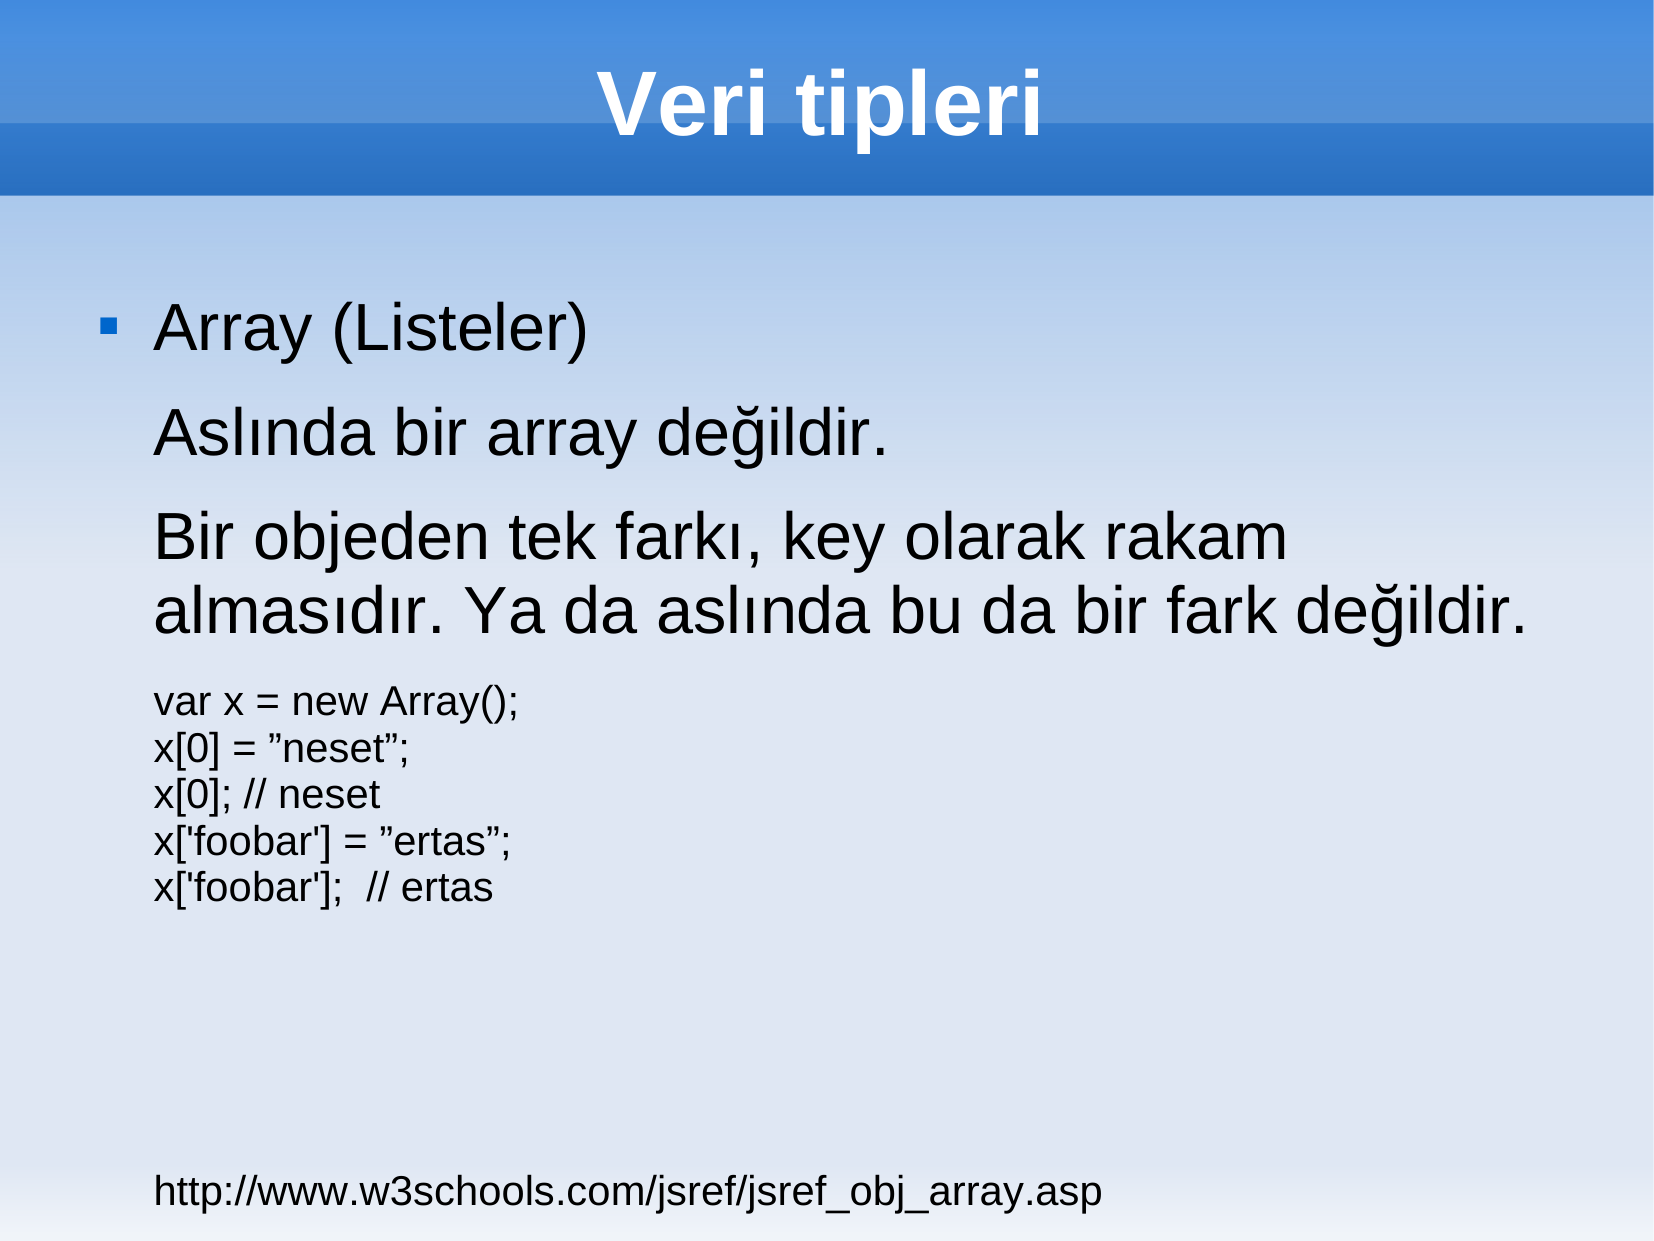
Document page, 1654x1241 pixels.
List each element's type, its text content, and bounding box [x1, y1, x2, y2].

list Array (Listeler) Aslında bir array değildir. Bir objeden tek farkı, key olarak rakam almasıdır. Ya da aslında bu da bir fark değildir. var x = new Array(); x[0] = ”neset”; x[0]; // neset x['foobar'] = ”ertas”; x['foobar']; // ertas http://www.w3schools.com/jsref/jsref_obj_array.asp [82, 290, 1571, 1215]
title Veri tipleri [76, 7, 1565, 200]
picture [0, 0, 1654, 1241]
